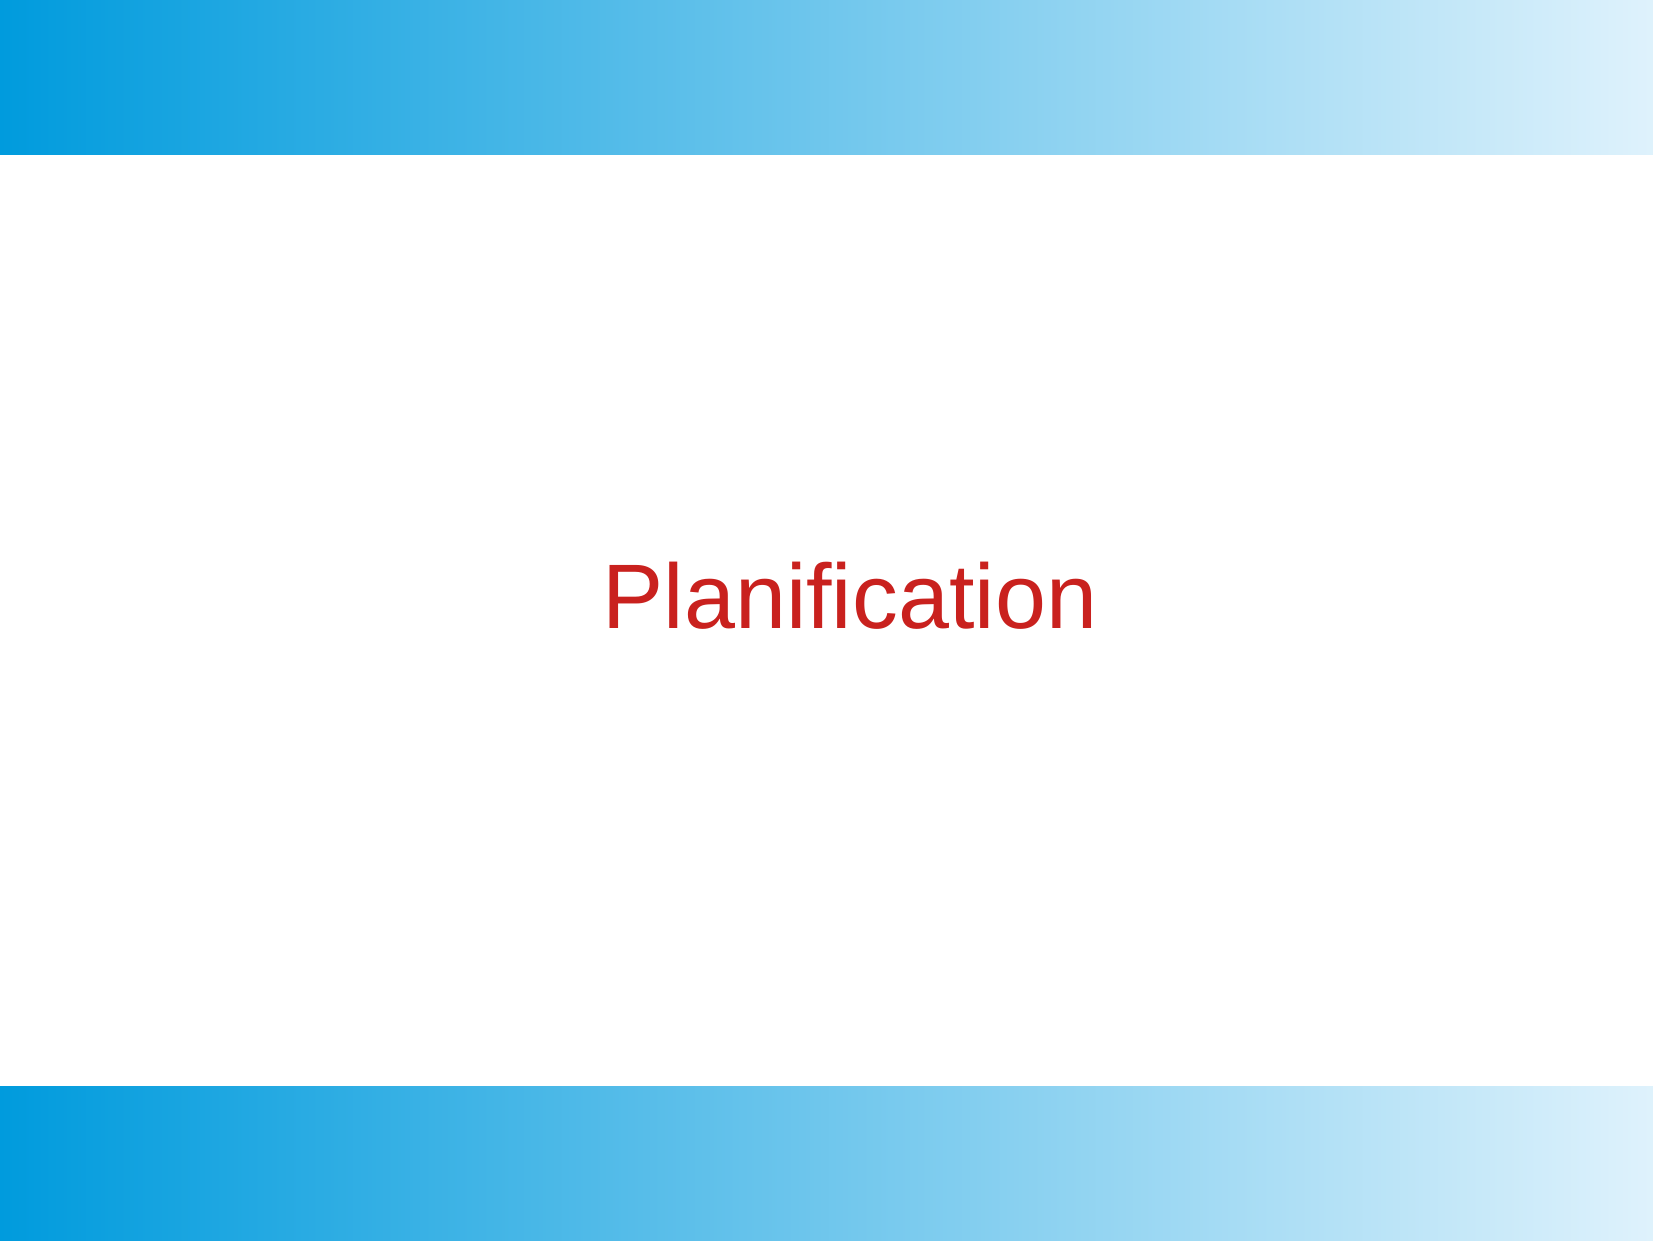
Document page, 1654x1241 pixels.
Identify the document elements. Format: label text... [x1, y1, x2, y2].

title Planification [106, 545, 1595, 650]
